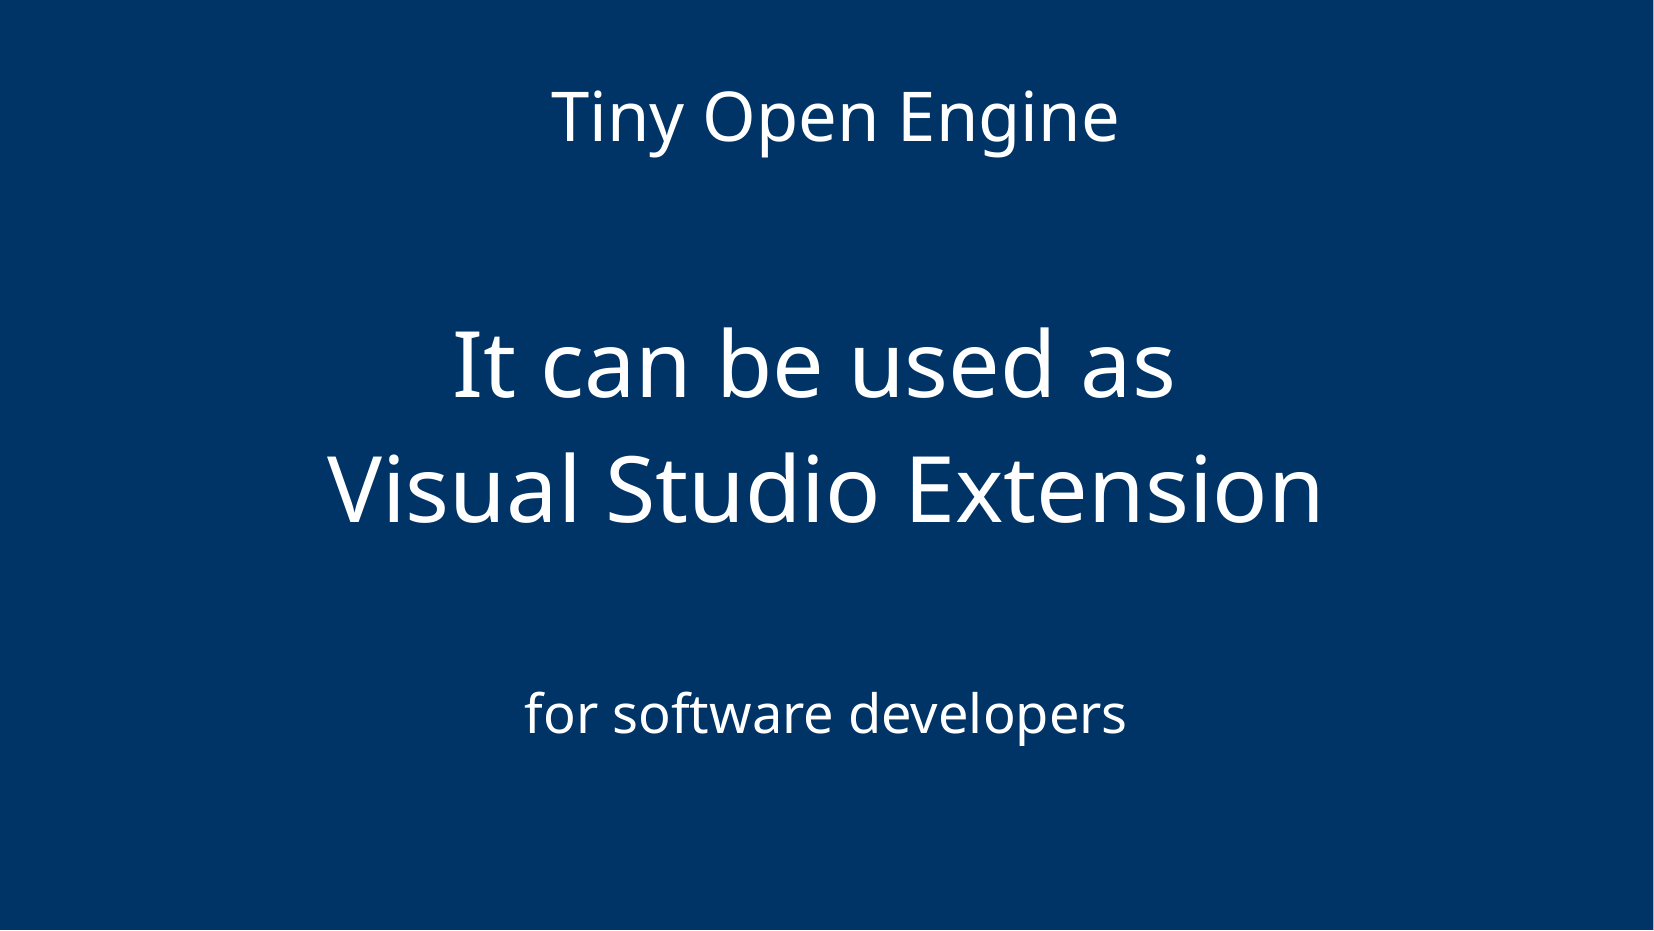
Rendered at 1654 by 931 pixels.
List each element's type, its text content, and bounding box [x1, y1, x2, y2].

subtitle It can be used as Visual Studio Extension for software developers [82, 217, 1571, 832]
title Tiny Open Engine [82, 37, 1571, 193]
